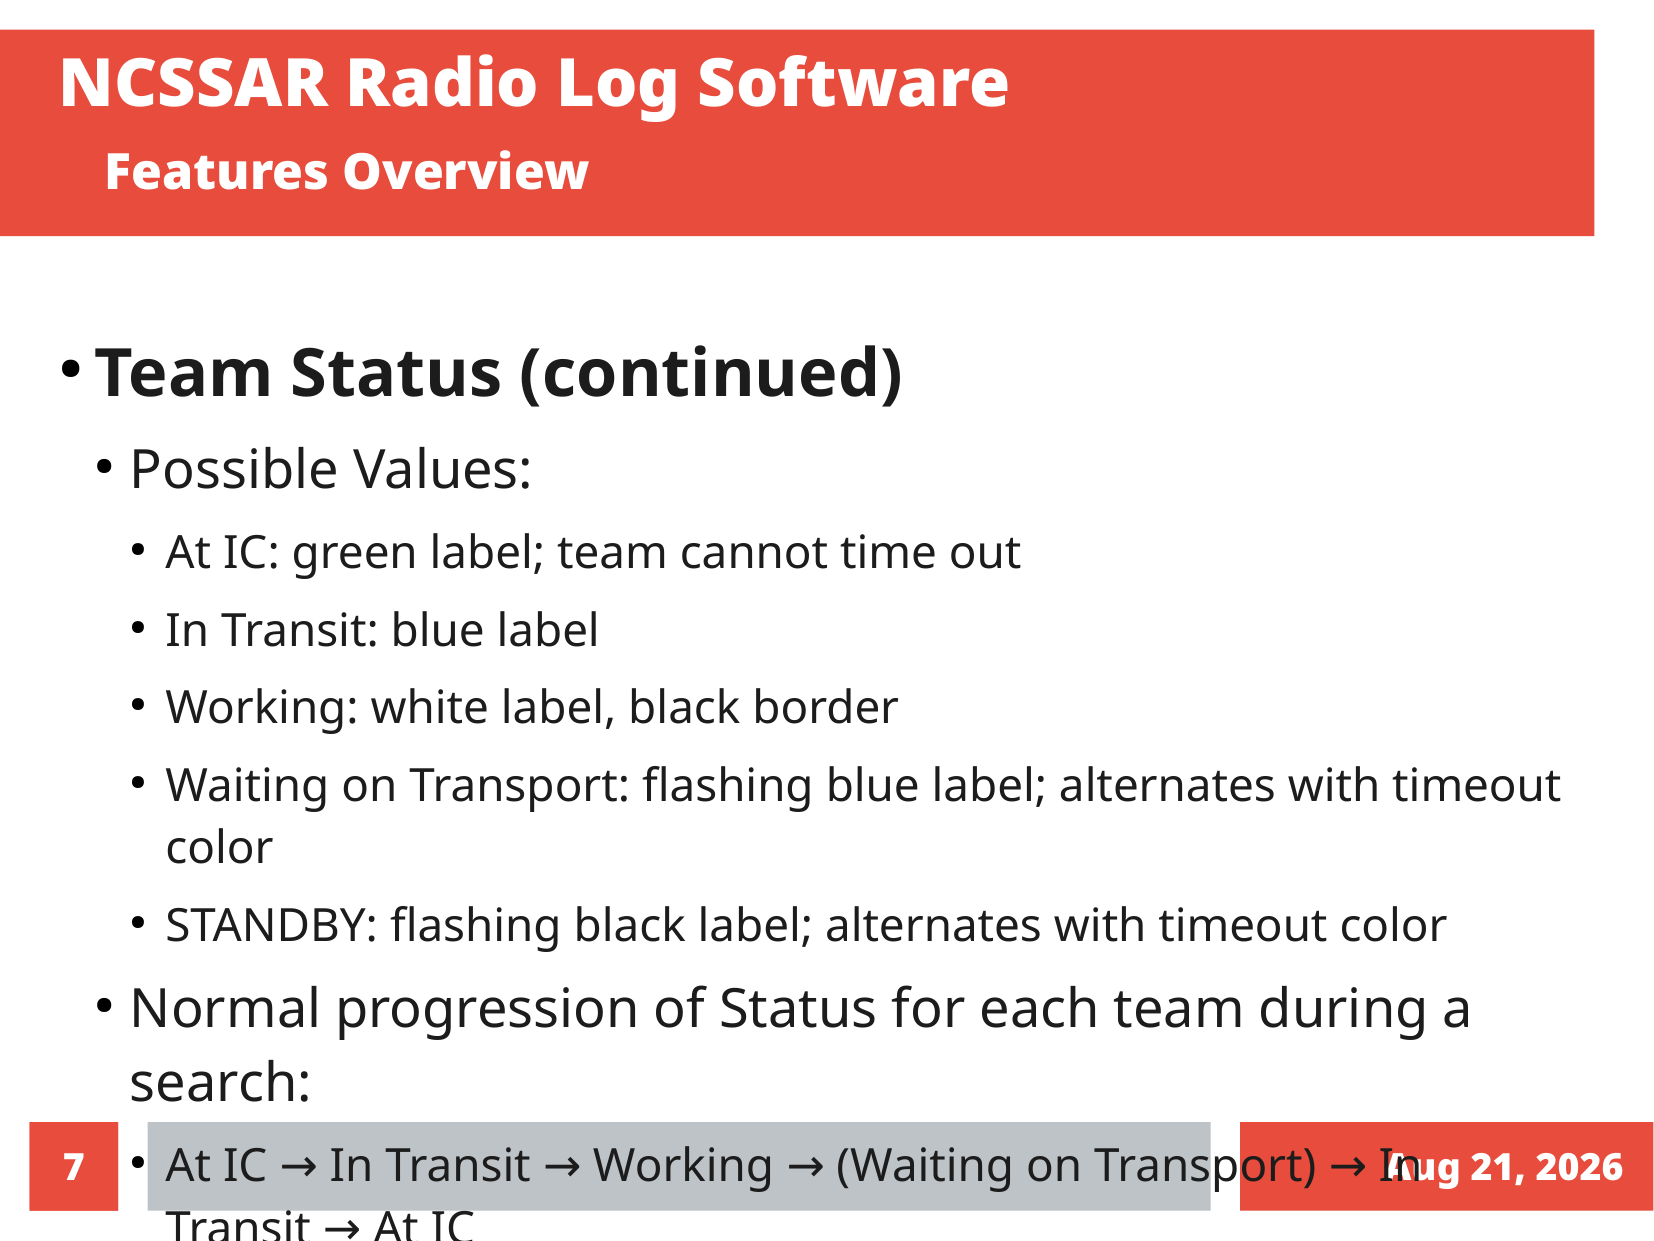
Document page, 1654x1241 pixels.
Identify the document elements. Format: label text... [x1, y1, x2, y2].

subtitle Team Status (continued) Possible Values: At IC: green label; team cannot time out In Transit: blue label Working: white label, black border Waiting on Transport: flashing blue label; alternates with timeout color STANDBY: flashing black label; alternates with timeout color Normal progression of Status for each team during a search: At IC → In Transit → Working → (Waiting on Transport) → In Transit → At IC [59, 324, 1565, 1093]
title NCSSAR Radio Log Software Features Overview [59, 48, 1595, 207]
